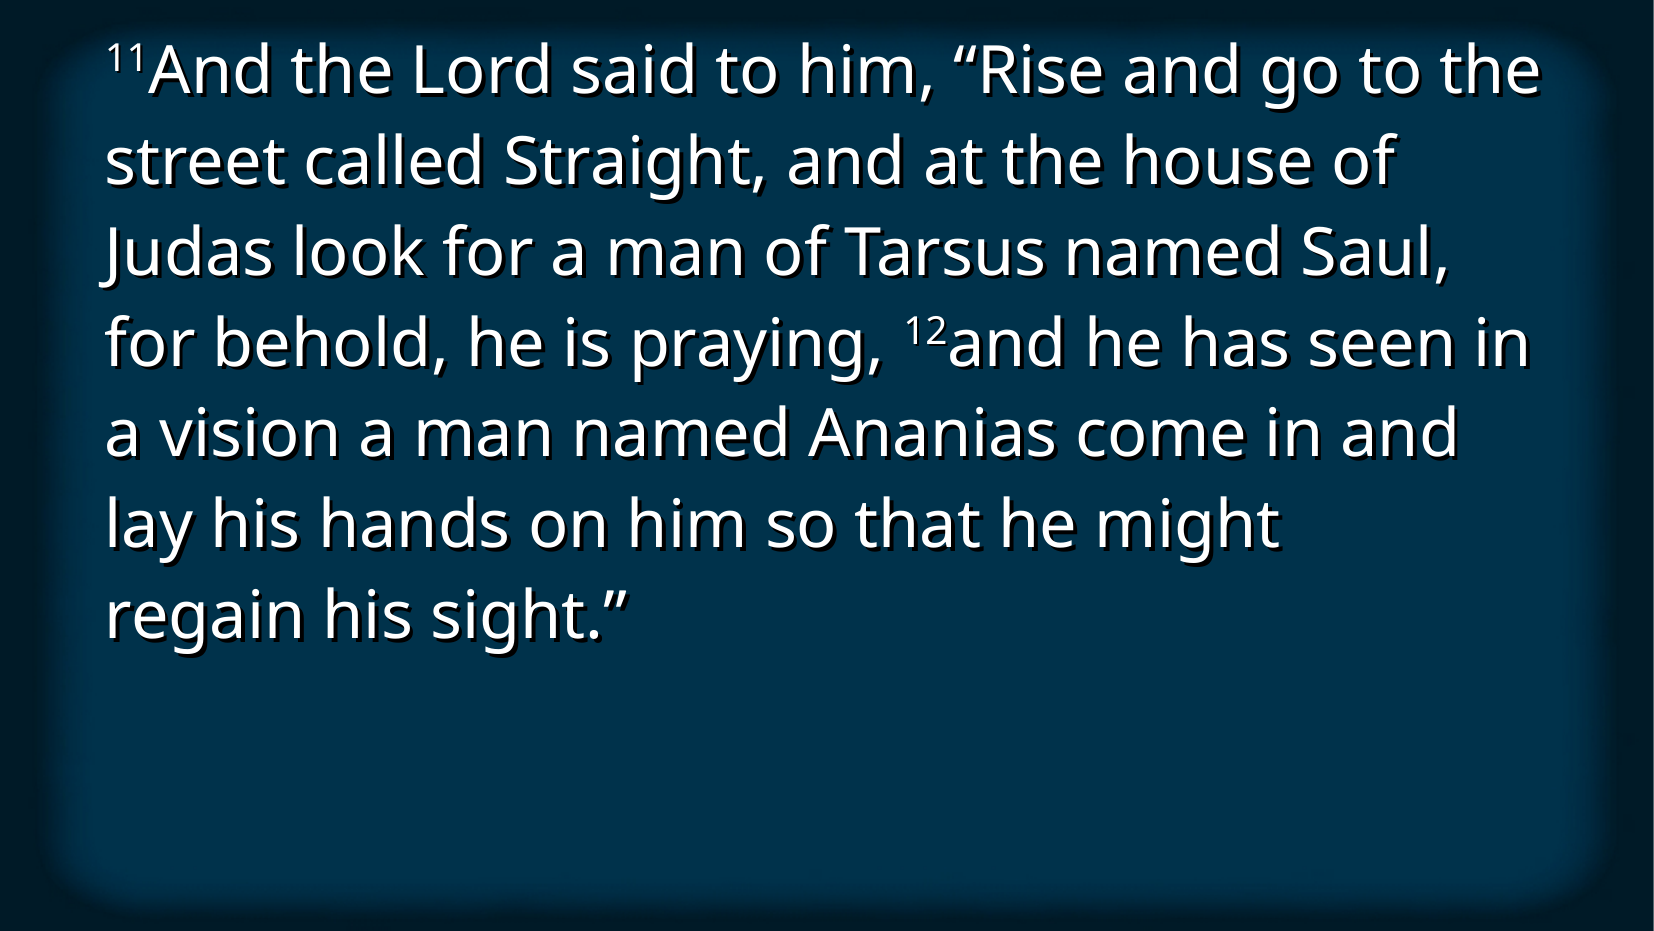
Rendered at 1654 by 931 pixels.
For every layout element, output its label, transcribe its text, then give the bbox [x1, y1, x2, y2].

text_box 11And the Lord said to him, “Rise and go to the street called Straight, and at the house of Judas look for a man of Tarsus named Saul, for behold, he is praying, 12and he has seen in a vision a man named Ananias come in and lay his hands on him so that he might regain his sight.” [90, 15, 1576, 652]
picture [0, 0, 1654, 931]
